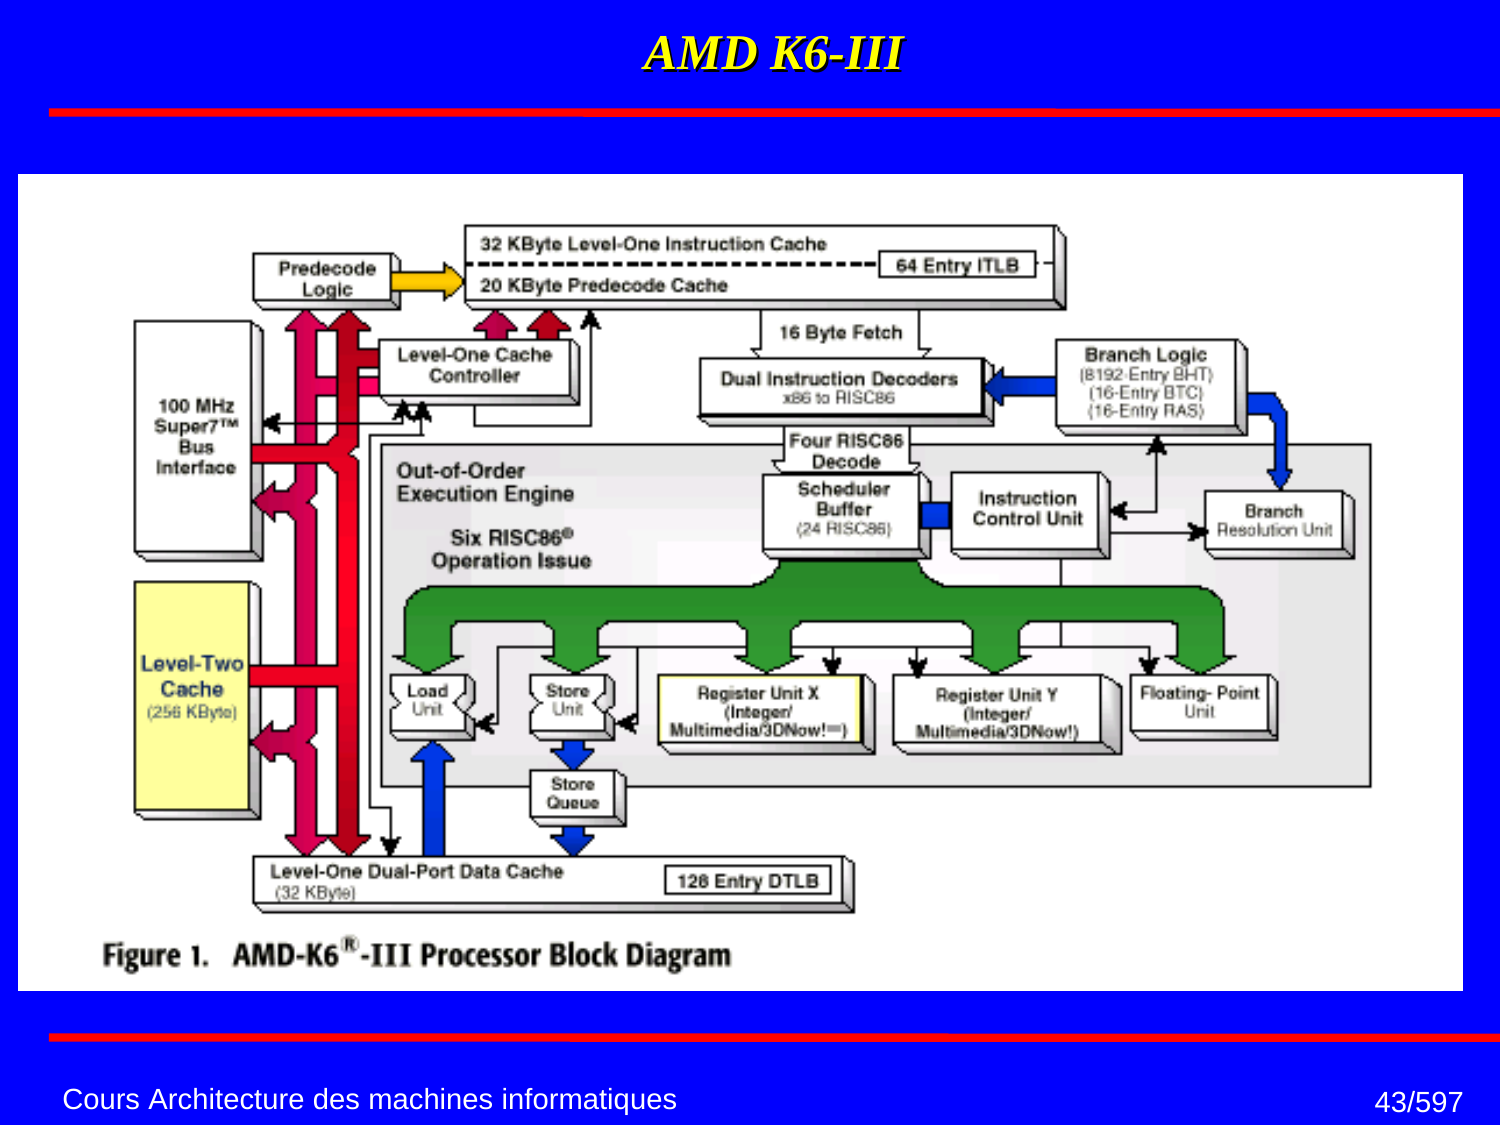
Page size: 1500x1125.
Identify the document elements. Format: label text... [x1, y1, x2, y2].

title AMD K6-III [141, 15, 1406, 88]
picture [18, 174, 1463, 991]
